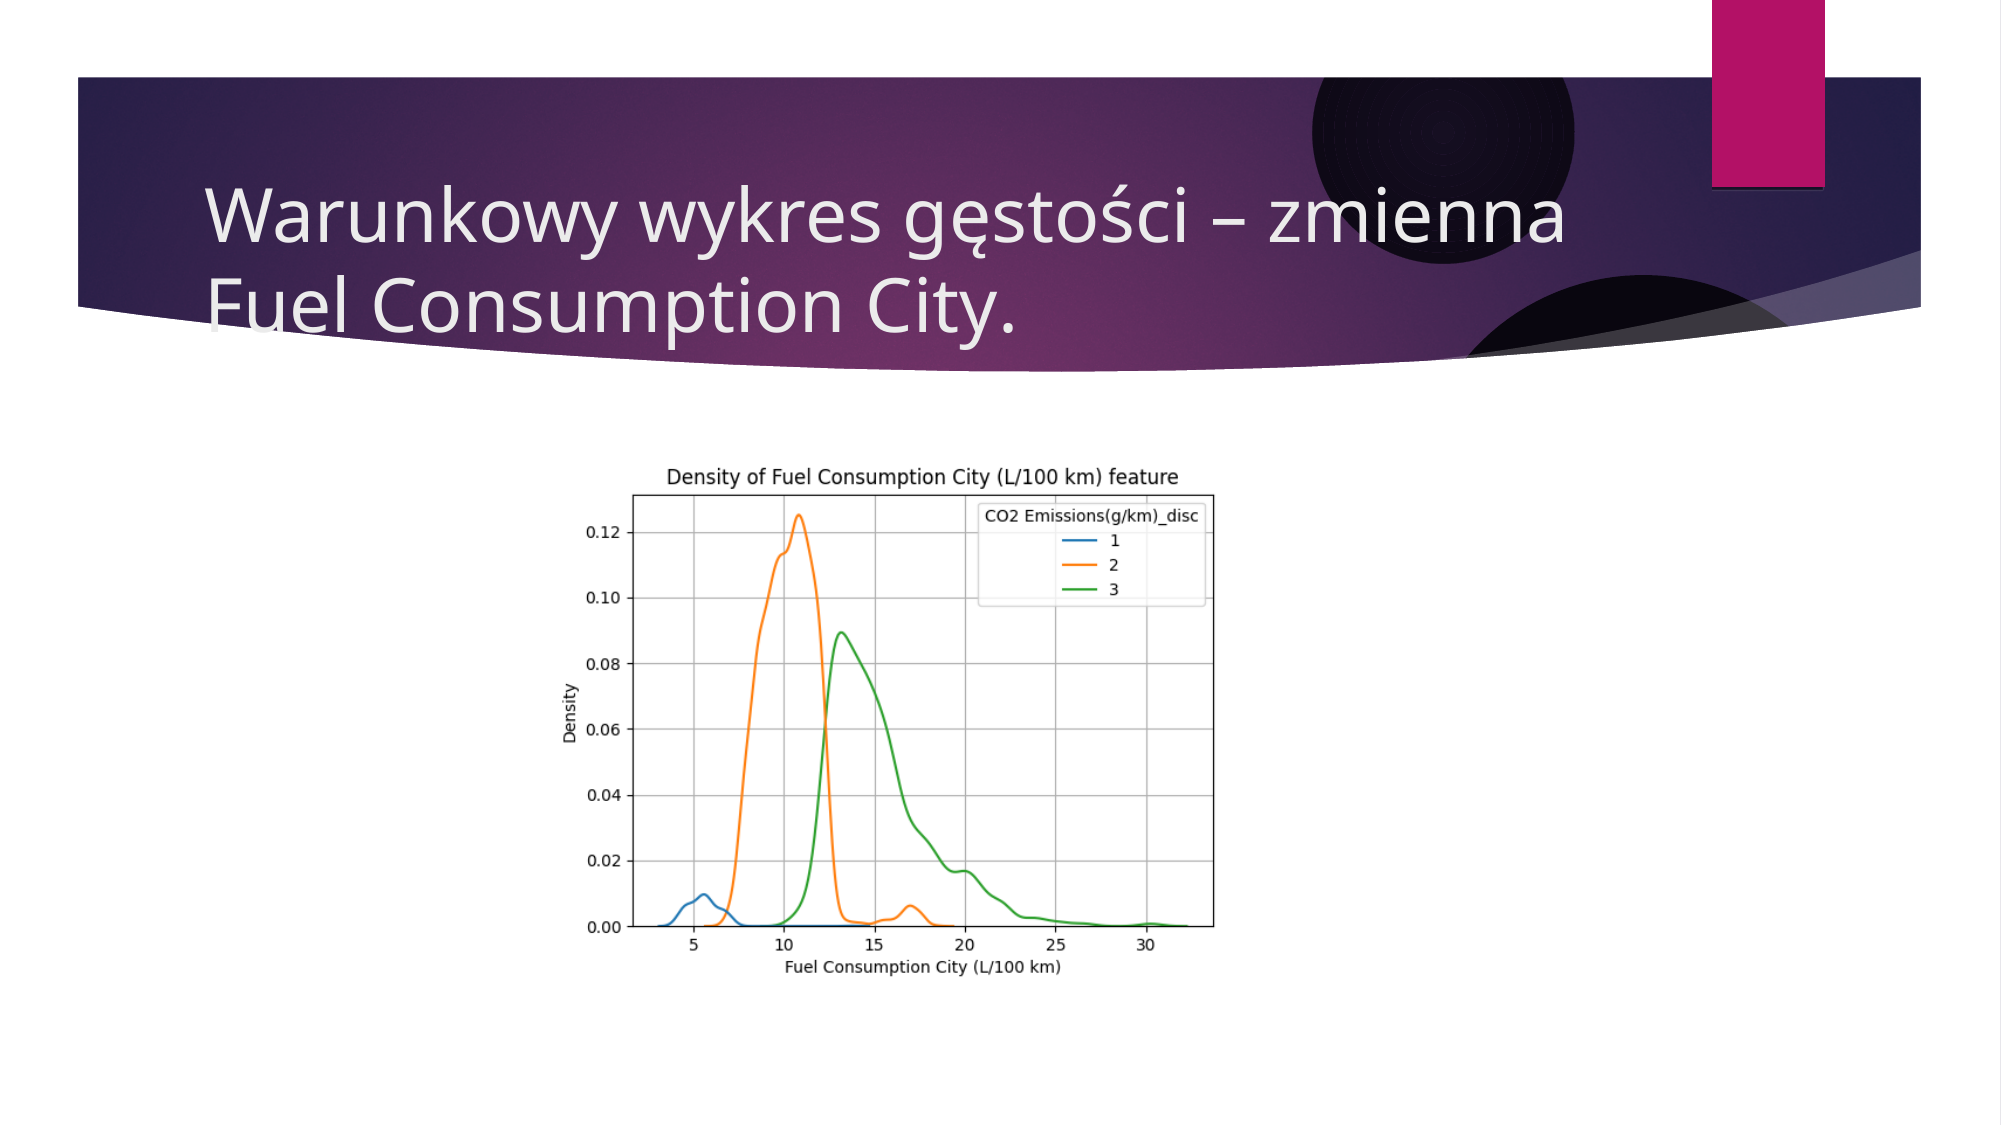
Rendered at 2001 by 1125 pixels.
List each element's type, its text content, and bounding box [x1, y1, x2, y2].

title Warunkowy wykres gęstości – zmienna Fuel Consumption City. [189, 159, 1627, 276]
picture [539, 427, 1288, 988]
